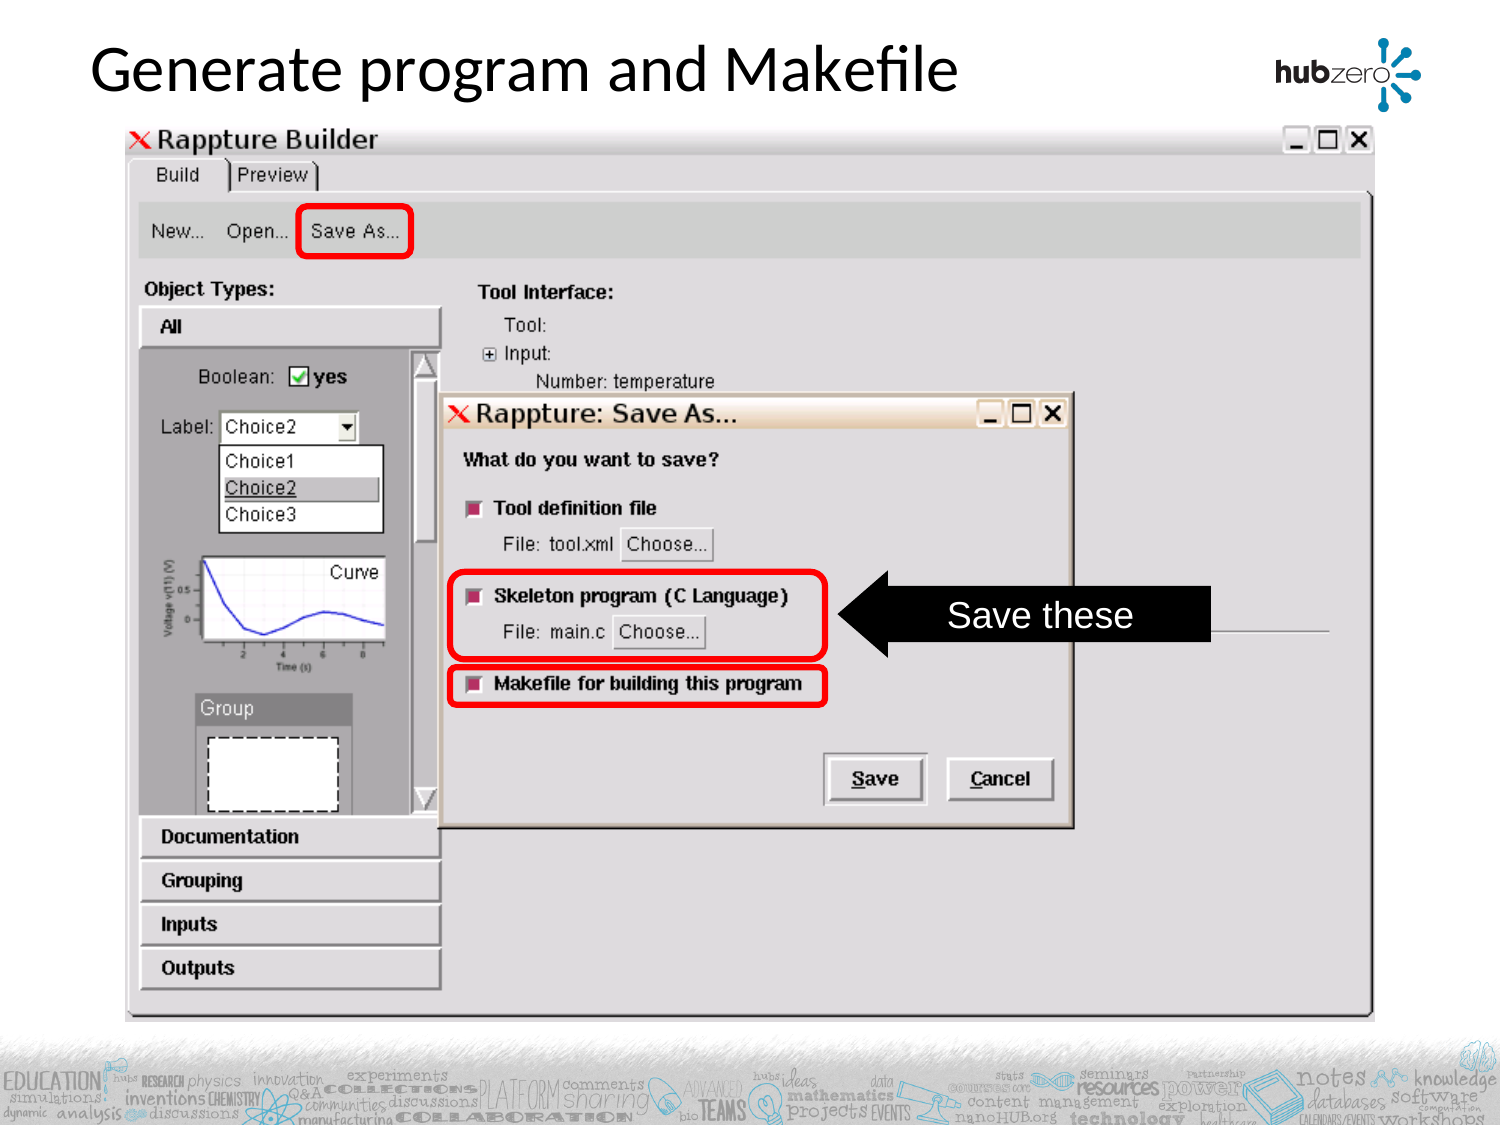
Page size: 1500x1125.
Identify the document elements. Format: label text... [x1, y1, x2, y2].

text_box Save these [837, 570, 1211, 658]
picture [1272, 35, 1424, 115]
text_box Generate program and Makefile [75, 12, 1249, 118]
picture [0, 1034, 1500, 1125]
picture [125, 124, 1375, 1022]
